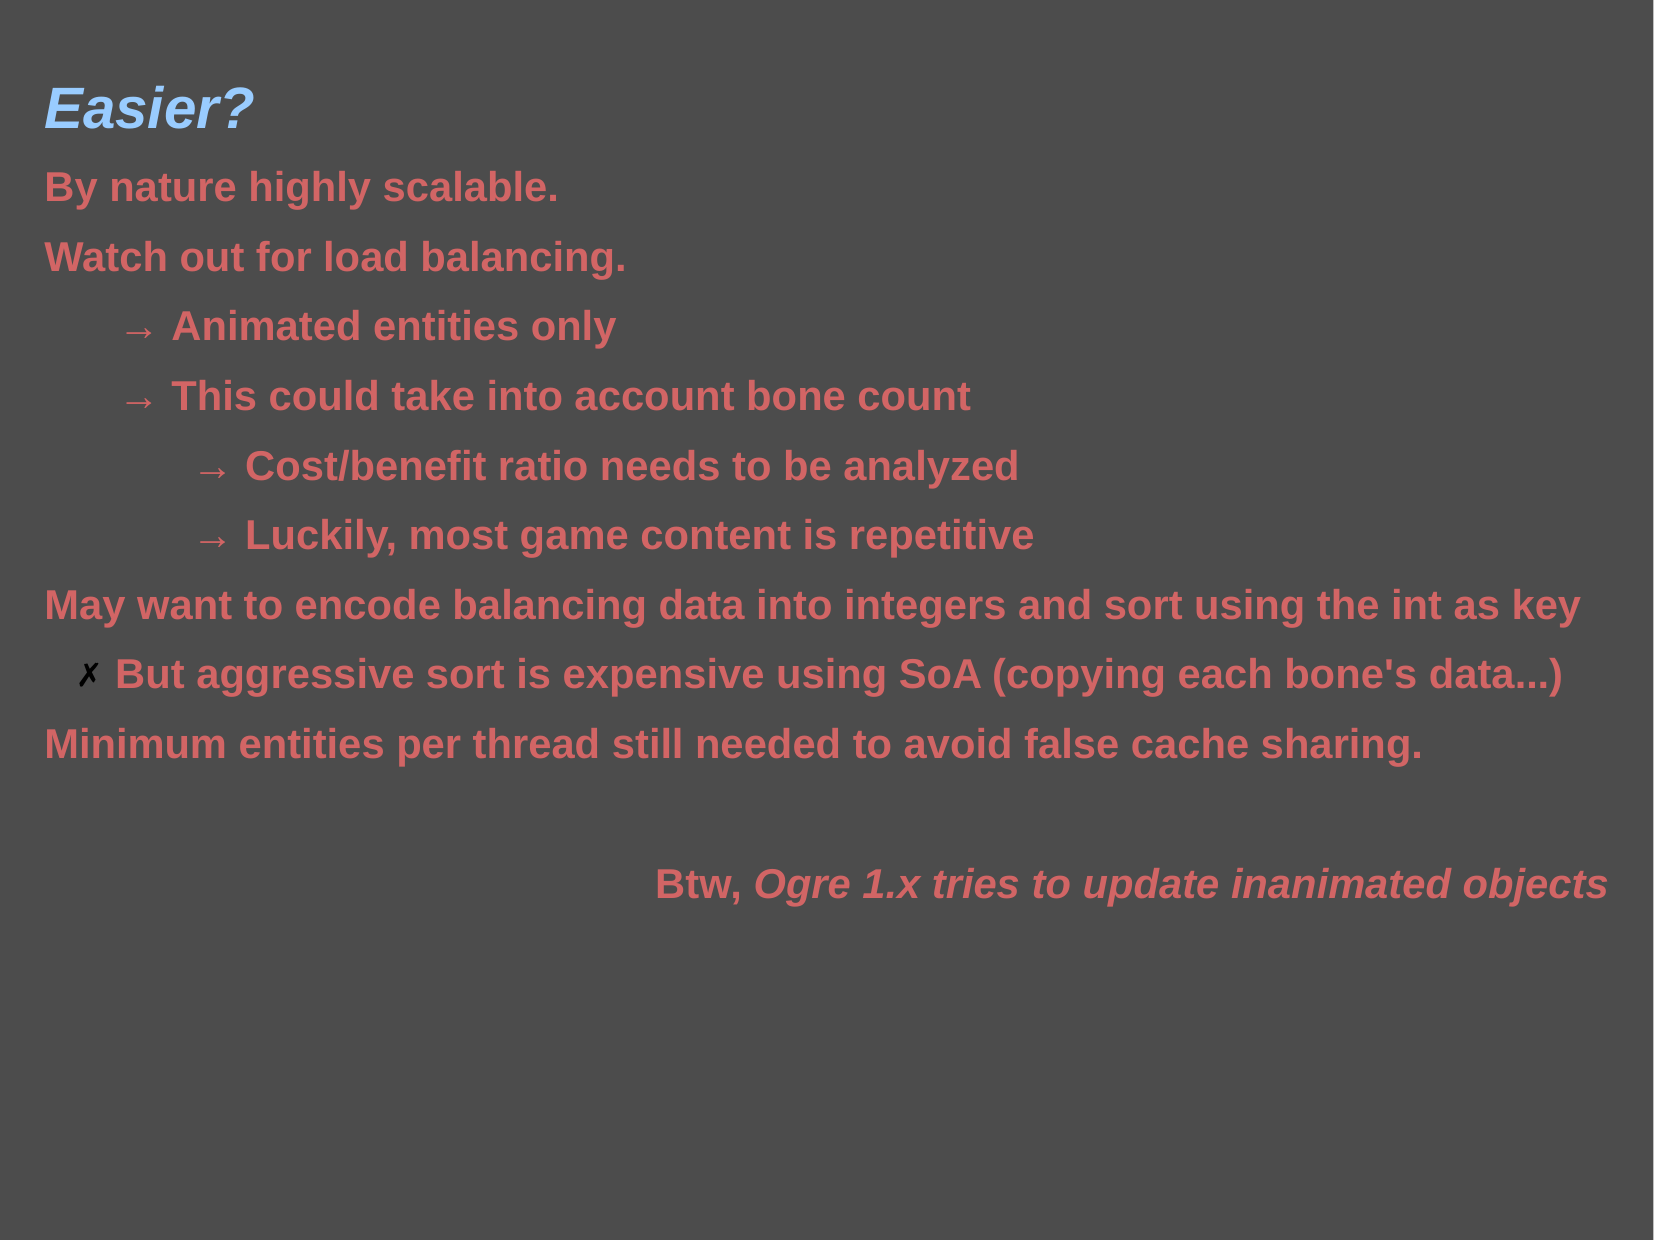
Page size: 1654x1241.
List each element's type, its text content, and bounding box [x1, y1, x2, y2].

text_box Easier? By nature highly scalable. Watch out for load balancing. → Animated entities only → This could take into account bone count → Cost/benefit ratio needs to be analyzed → Luckily, most game content is repetitive May want to encode balancing data into integers and sort using the int as key But aggressive sort is expensive using SoA (copying each bone's data...) Minimum entities per thread still needed to avoid false cache sharing. Btw, Ogre 1.x tries to update inanimated objects [29, 35, 1625, 900]
